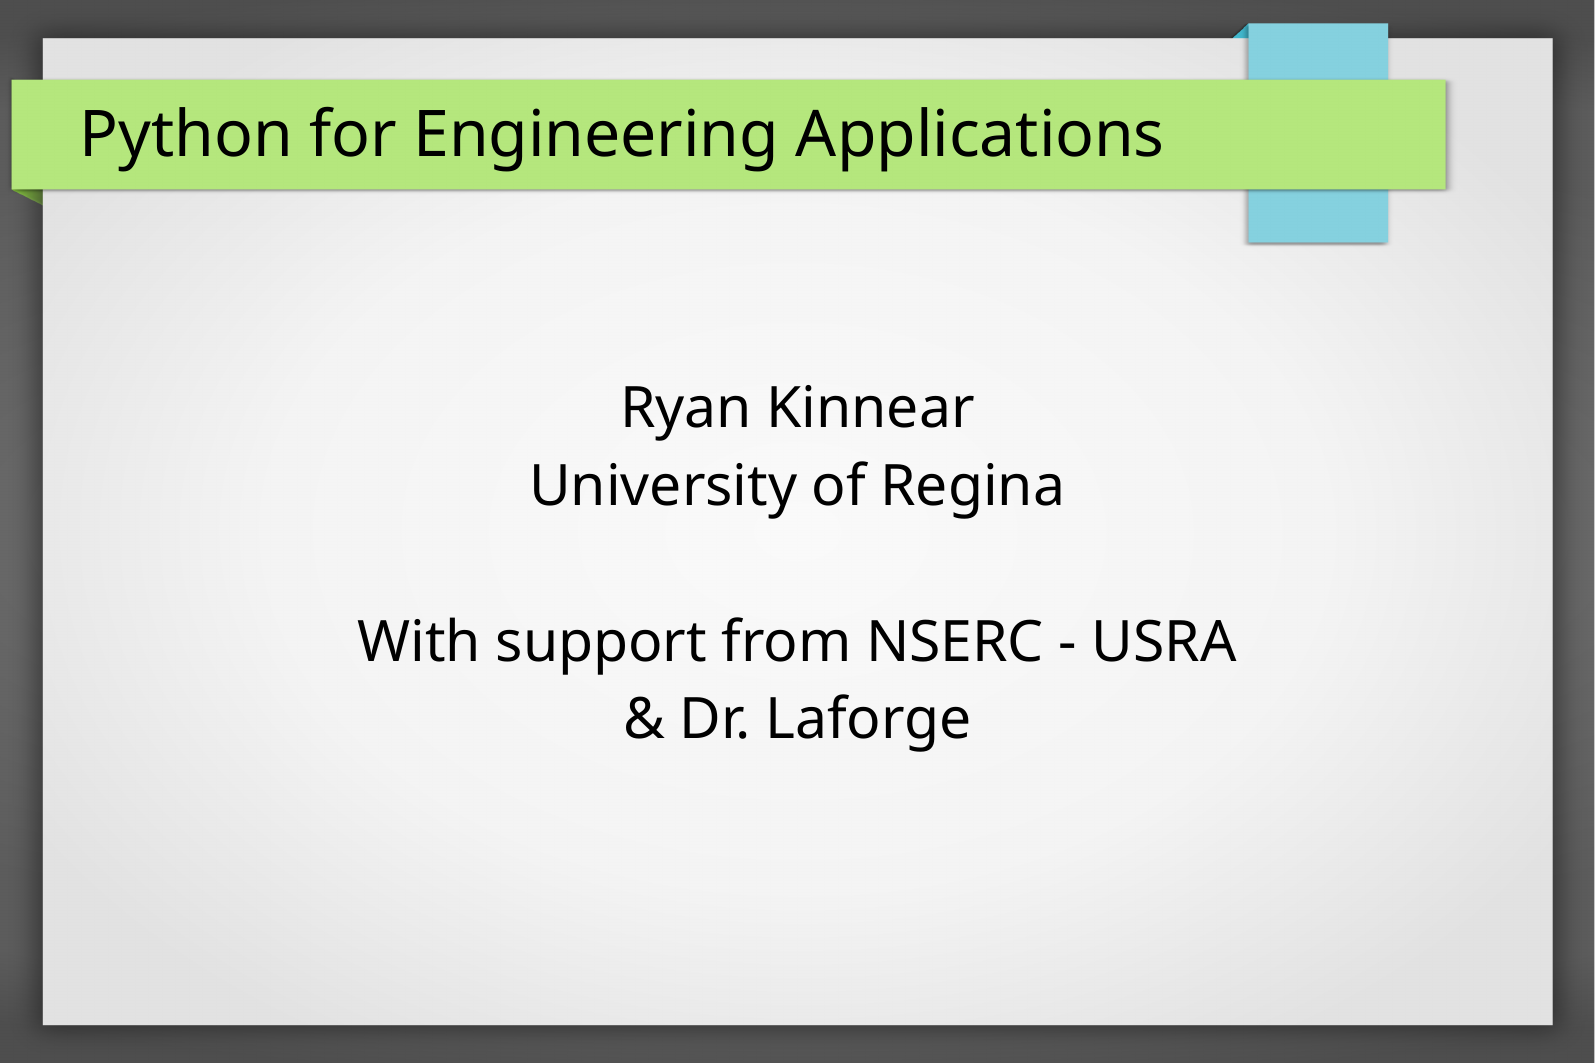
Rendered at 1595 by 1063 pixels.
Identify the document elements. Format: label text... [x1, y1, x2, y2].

subtitle Ryan Kinnear University of Regina With support from NSERC - USRA & Dr. Laforge [79, 253, 1515, 870]
picture [0, 0, 1595, 1063]
title Python for Engineering Applications [79, 78, 1219, 185]
